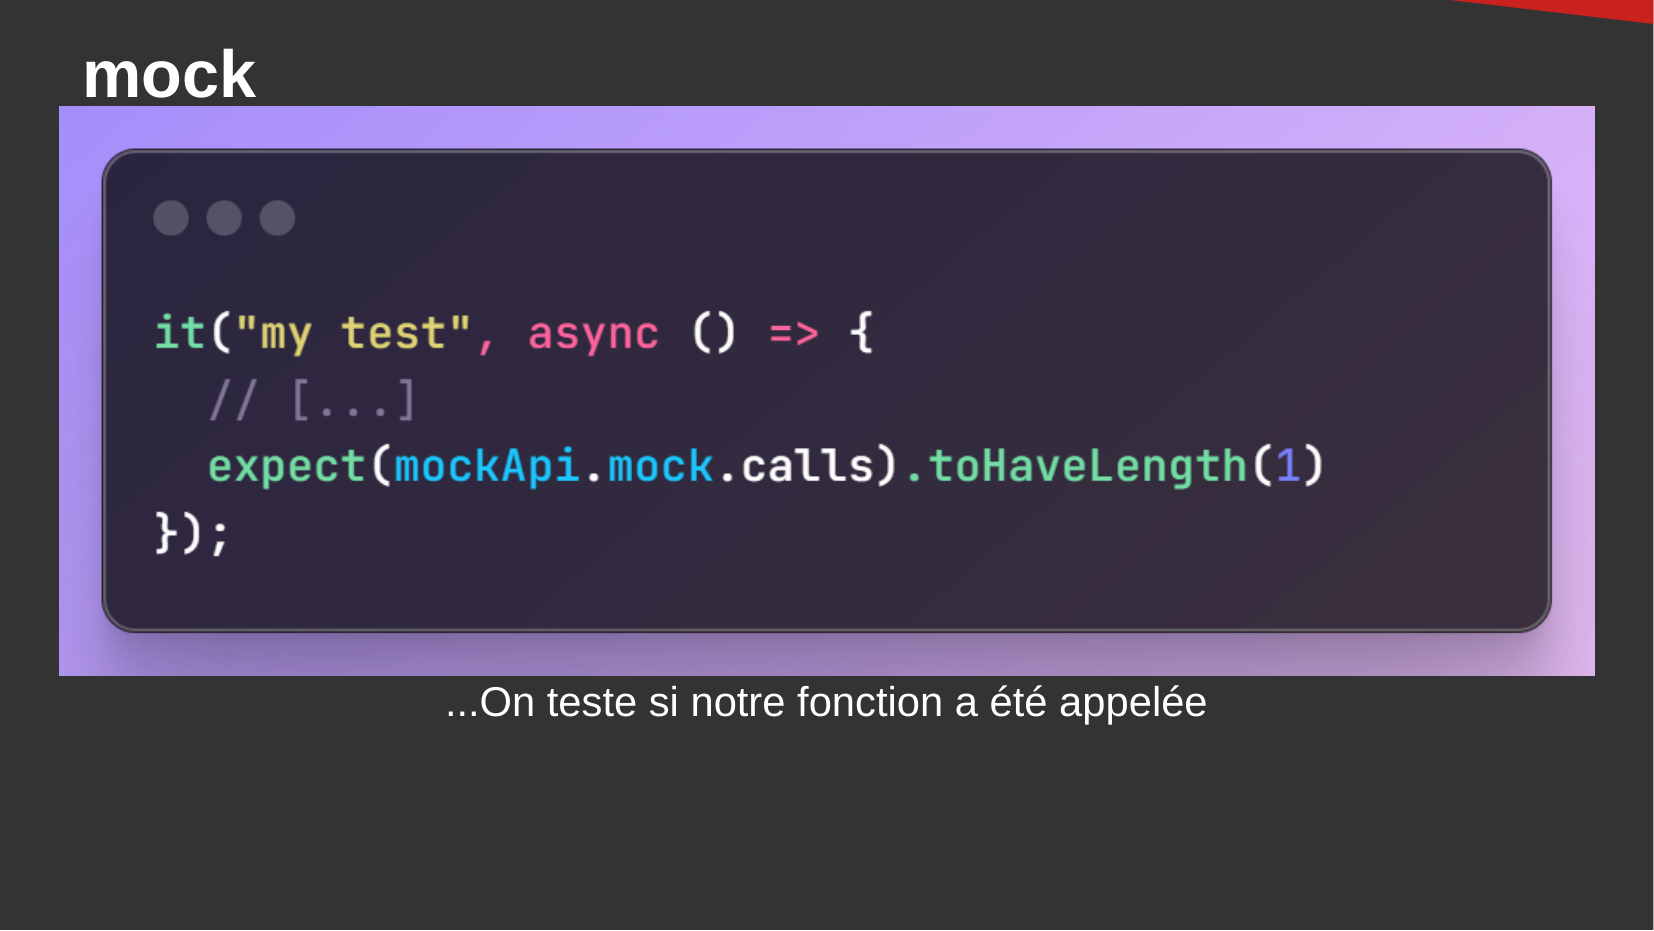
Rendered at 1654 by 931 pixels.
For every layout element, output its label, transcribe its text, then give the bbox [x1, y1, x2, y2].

picture [59, 106, 1595, 676]
text_box [1450, 0, 1654, 25]
title mock [82, 37, 1571, 106]
list ...On teste si notre fonction a été appelée [118, 679, 1536, 798]
